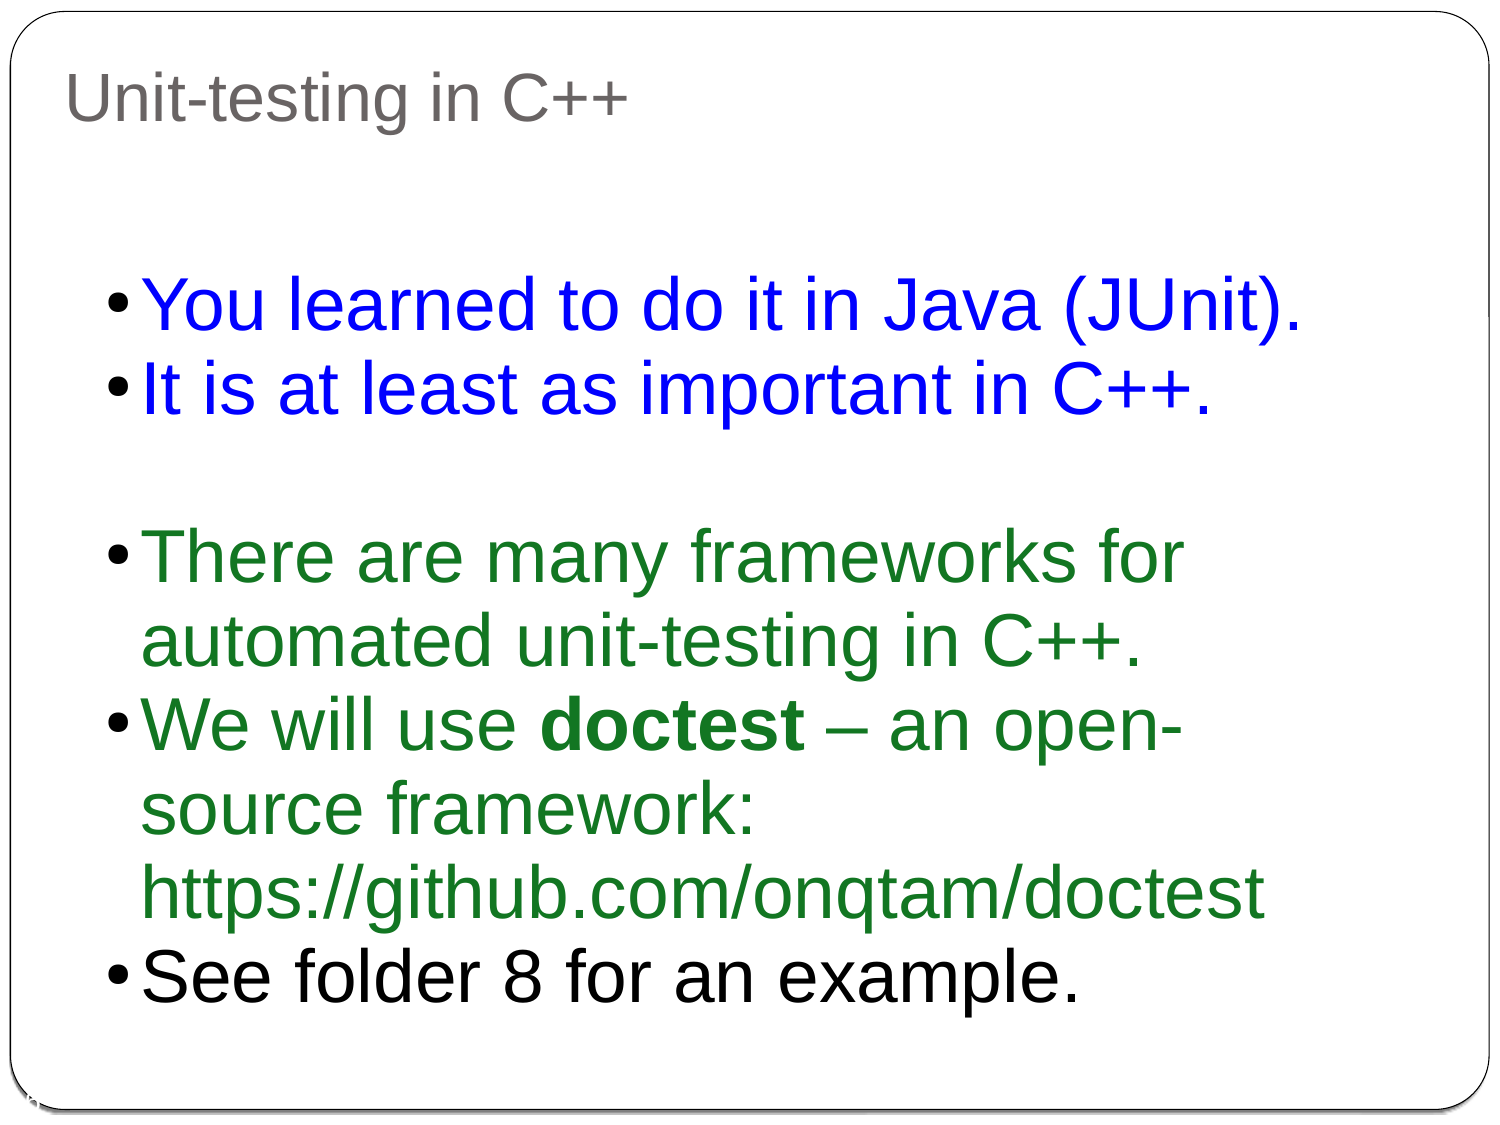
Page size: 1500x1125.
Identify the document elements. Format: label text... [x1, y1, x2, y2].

slide_number <number> [0, 1074, 50, 1125]
text_box You learned to do it in Java (JUnit). It is at least as important in C++. There are many frameworks for automated unit-testing in C++. We will use doctest – an open-source framework: https://github.com/onqtam/doctest See folder 8 for an example. [90, 254, 1411, 1075]
title Unit-testing in C++ [50, 45, 1450, 150]
